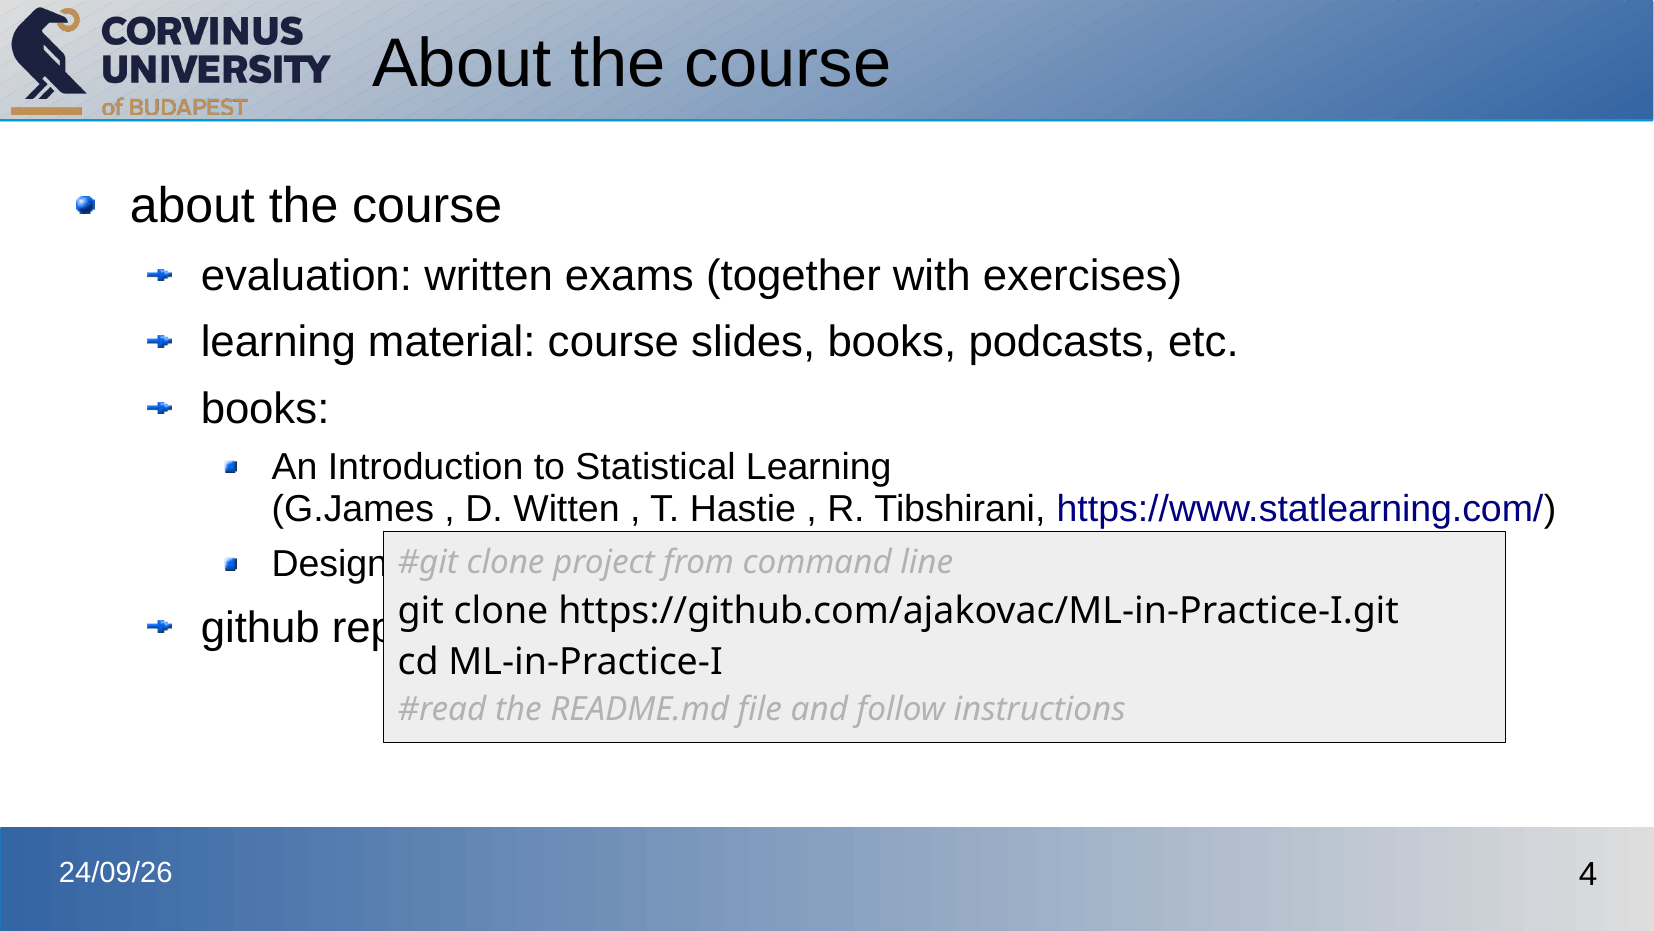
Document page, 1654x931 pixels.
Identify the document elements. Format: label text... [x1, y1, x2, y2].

text_box #git clone project from command line git clone https://github.com/ajakovac/ML-in-Practice-I.git cd ML-in-Practice-I #read the README.md file and follow instructions [383, 531, 1506, 743]
list about the course evaluation: written exams (together with exercises) learning material: course slides, books, podcasts, etc. books: An Introduction to Statistical Learning (G.James , D. Witten , T. Hastie , R. Tibshirani, https://www.statlearning.com/) Designing machine learning systems (Chip Huyen) github repository: https://github.com/ajakovac/ML-in-Practice-I [59, 177, 1595, 768]
title About the course [372, 23, 1625, 103]
picture [11, 7, 331, 115]
